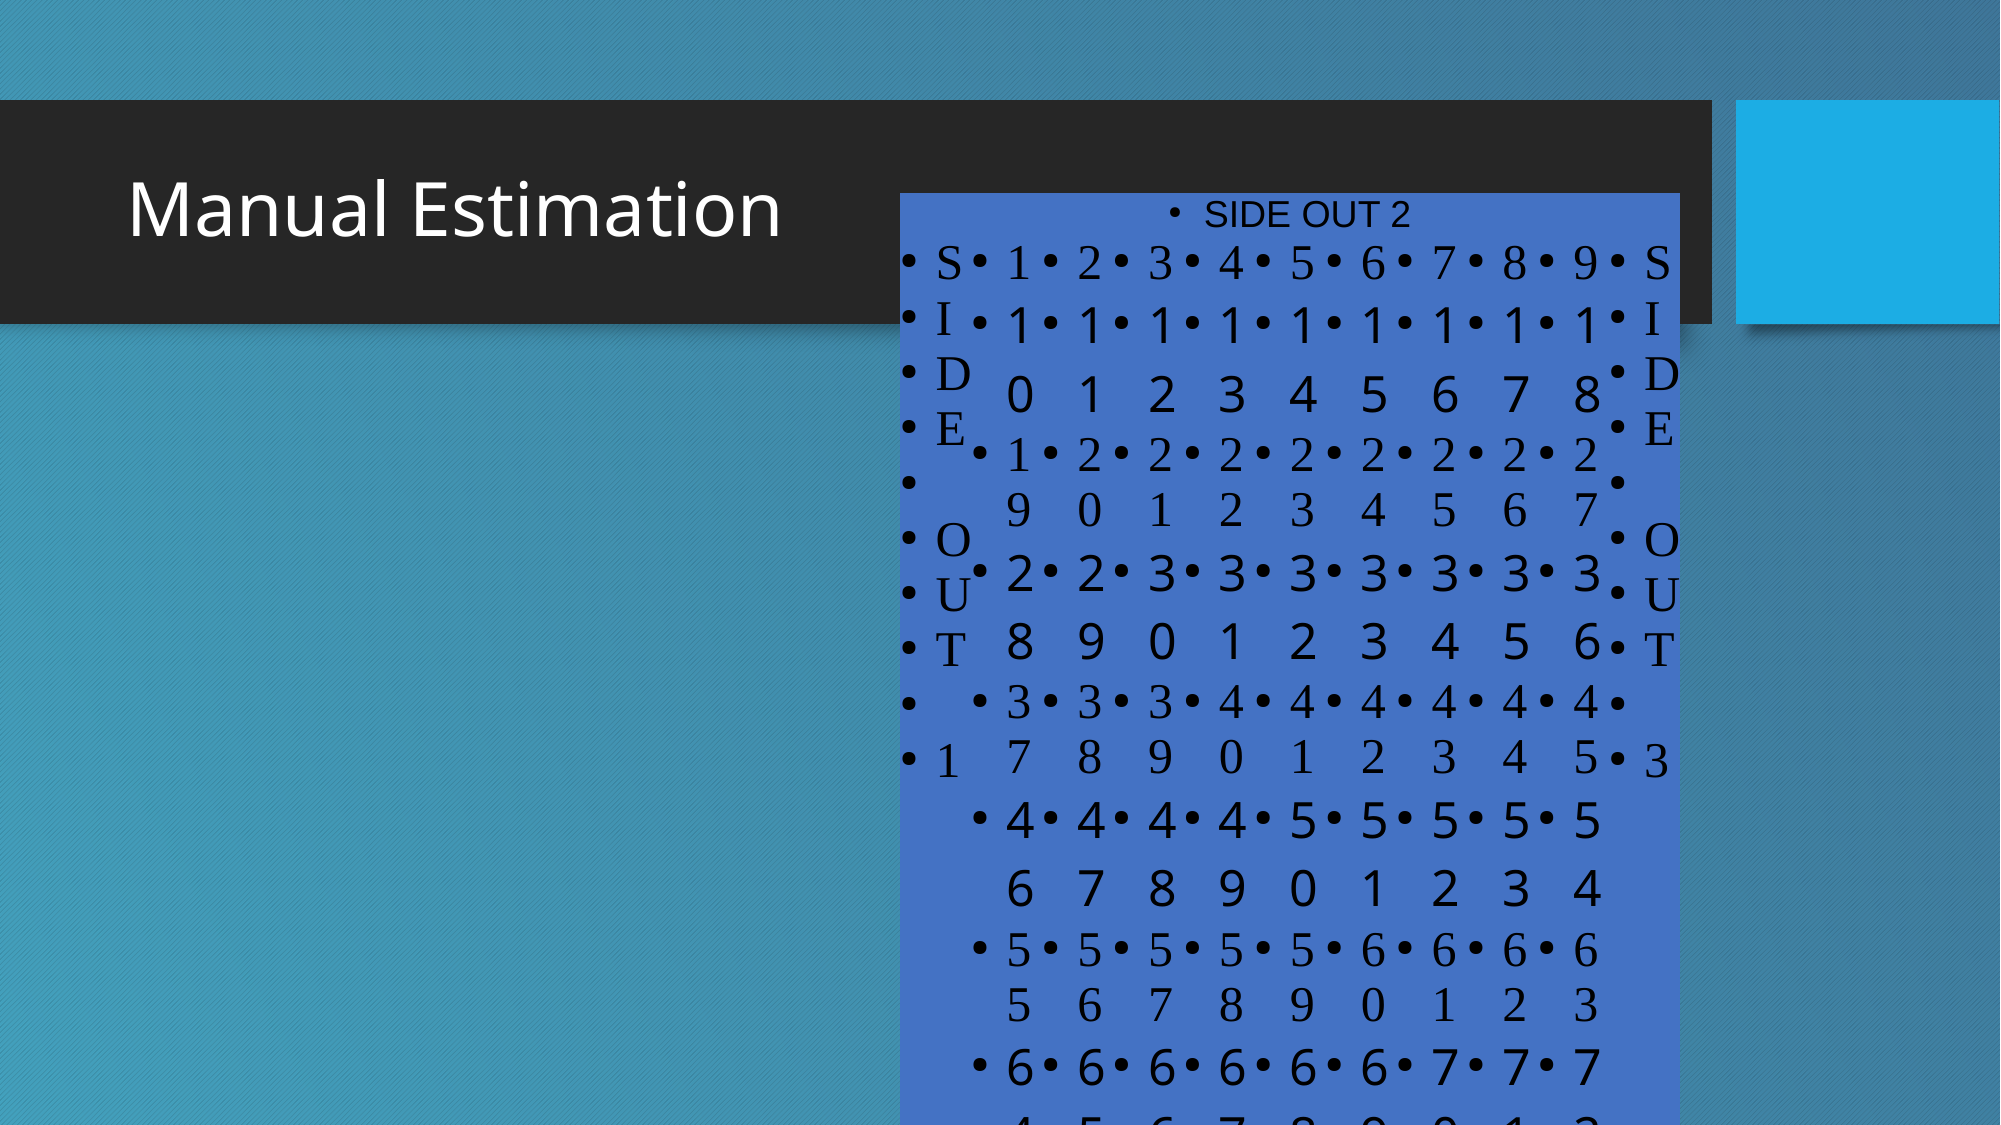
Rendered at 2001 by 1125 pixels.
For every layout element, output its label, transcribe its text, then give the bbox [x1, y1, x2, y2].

table_cell 49 [1184, 785, 1254, 921]
table_cell 48 [1113, 785, 1184, 921]
table_cell 22 [1184, 427, 1254, 538]
table_cell 68 [1297, 1120, 1310, 1125]
table_cell 67 [1184, 1032, 1254, 1125]
table_cell 46 [971, 785, 1042, 921]
table_cell 8 [1467, 235, 1538, 290]
table_cell 68 [1254, 1032, 1325, 1125]
table_cell 70 [1439, 1121, 1451, 1125]
table_cell 3 [1113, 235, 1184, 290]
table_cell 71 [1467, 1032, 1538, 1125]
table_cell 40 [1184, 674, 1254, 785]
table_cell 24 [1325, 427, 1396, 538]
table_cell 10 [971, 290, 1042, 427]
table_cell 26 [1467, 427, 1538, 538]
table_cell 19 [971, 427, 1042, 538]
table_cell 54 [1538, 785, 1609, 921]
table_cell 55 [971, 921, 1042, 1032]
table_cell 32 [1254, 538, 1325, 674]
table_cell 12 [1113, 290, 1184, 427]
table_cell 47 [1042, 785, 1113, 921]
table_cell S I D E O U T 1 [900, 235, 971, 1125]
table_cell 69 [1368, 1121, 1380, 1125]
table_cell 35 [1467, 538, 1538, 674]
table_cell 56 [1042, 921, 1113, 1032]
table_cell 7 [1396, 235, 1467, 290]
table_cell 58 [1184, 921, 1254, 1032]
table_cell 34 [1396, 538, 1467, 674]
table_cell 11 [1042, 290, 1113, 427]
table_cell 59 [1254, 921, 1325, 1032]
table_cell 64 [971, 1032, 1042, 1125]
table_header SIDE OUT 2 [900, 193, 1680, 235]
table_cell 30 [1113, 538, 1184, 674]
table_cell 13 [1184, 290, 1254, 427]
table_cell 25 [1396, 427, 1467, 538]
table_cell 5 [1254, 235, 1325, 290]
table_cell 70 [1396, 1032, 1467, 1125]
table_cell 51 [1325, 785, 1396, 921]
table_cell 50 [1254, 785, 1325, 921]
table_cell 53 [1467, 785, 1538, 921]
table_cell 14 [1254, 290, 1325, 427]
table_cell 4 [1184, 235, 1254, 290]
table_cell 29 [1042, 538, 1113, 674]
table_cell 66 [1113, 1032, 1184, 1125]
table_cell 36 [1538, 538, 1609, 674]
table_cell 45 [1538, 674, 1609, 785]
table_cell 57 [1113, 921, 1184, 1032]
table_cell 42 [1325, 674, 1396, 785]
table_cell 21 [1113, 427, 1184, 538]
table_cell 6 [1325, 235, 1396, 290]
table_cell 69 [1325, 1032, 1396, 1125]
table_cell S I D E O U T 3 [1609, 235, 1680, 1125]
table_cell 44 [1467, 674, 1538, 785]
table_cell 63 [1538, 921, 1609, 1032]
table_cell 52 [1396, 785, 1467, 921]
table_cell 62 [1467, 921, 1538, 1032]
table_cell 17 [1467, 290, 1538, 427]
table_cell 16 [1396, 290, 1467, 427]
table_cell 65 [1042, 1032, 1113, 1125]
title Manual Estimation [111, 123, 1689, 301]
table_cell 39 [1113, 674, 1184, 785]
table_cell 31 [1184, 538, 1254, 674]
table_cell 61 [1396, 921, 1467, 1032]
table_cell 41 [1254, 674, 1325, 785]
table_cell 72 [1538, 1032, 1609, 1125]
table_cell 23 [1254, 427, 1325, 538]
table_cell 2 [1042, 235, 1113, 290]
table_cell 38 [1042, 674, 1113, 785]
table_cell 33 [1325, 538, 1396, 674]
table_cell 28 [971, 538, 1042, 674]
table_cell 27 [1538, 427, 1609, 538]
table_cell 15 [1325, 290, 1396, 427]
table_cell 20 [1042, 427, 1113, 538]
table_cell 60 [1325, 921, 1396, 1032]
table_cell 37 [971, 674, 1042, 785]
table_cell 18 [1538, 290, 1609, 427]
table_cell 43 [1396, 674, 1467, 785]
table_cell 1 [971, 235, 1042, 290]
table_cell 9 [1538, 235, 1609, 290]
